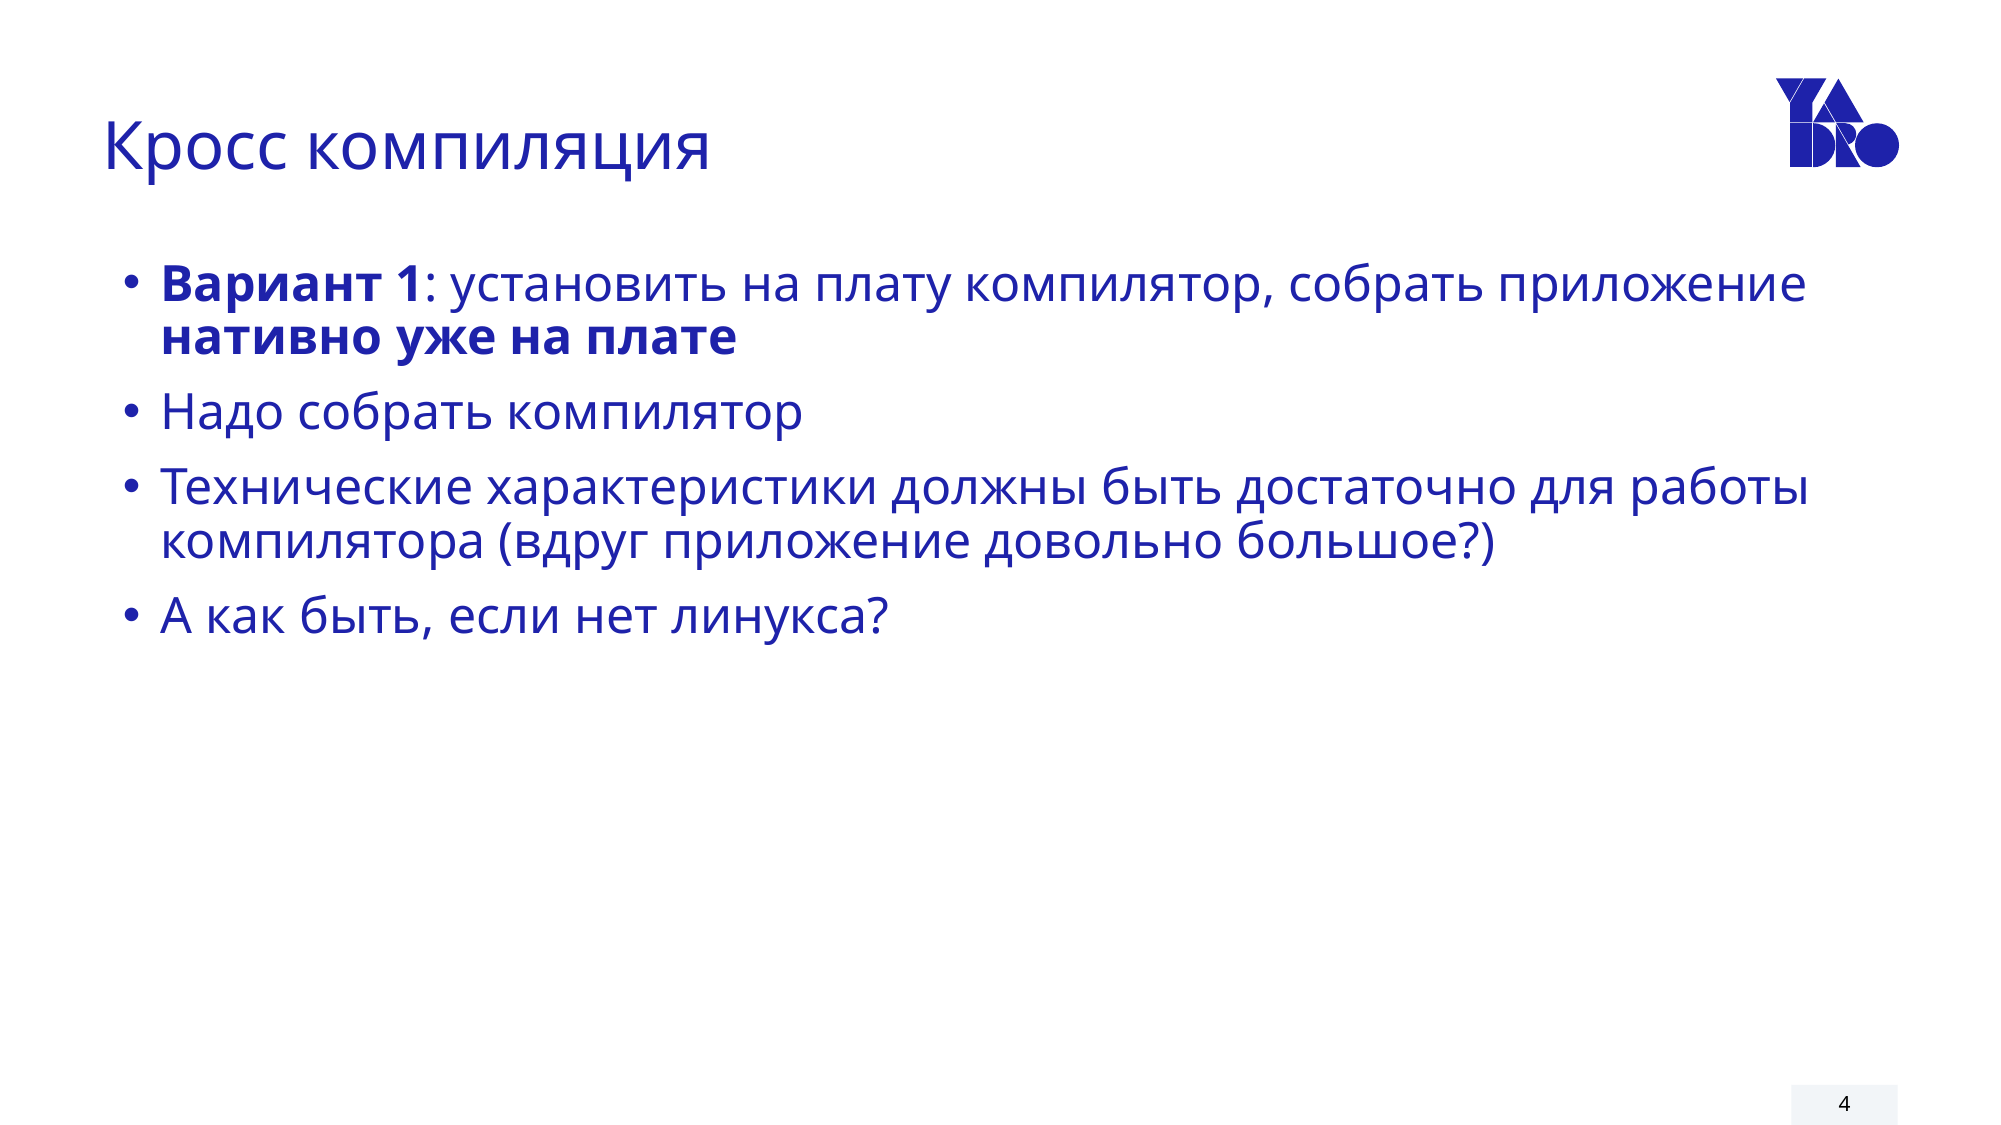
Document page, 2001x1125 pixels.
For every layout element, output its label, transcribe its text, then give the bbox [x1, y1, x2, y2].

title Кросс компиляция [102, 109, 1646, 205]
list Вариант 1: установить на плату компилятор, собрать приложение нативно уже на плате Надо собрать компилятор Технические характеристики должны быть достаточно для работы компилятора (вдруг приложение довольно большое?) А как быть, если нет линукса? [122, 257, 1830, 1050]
